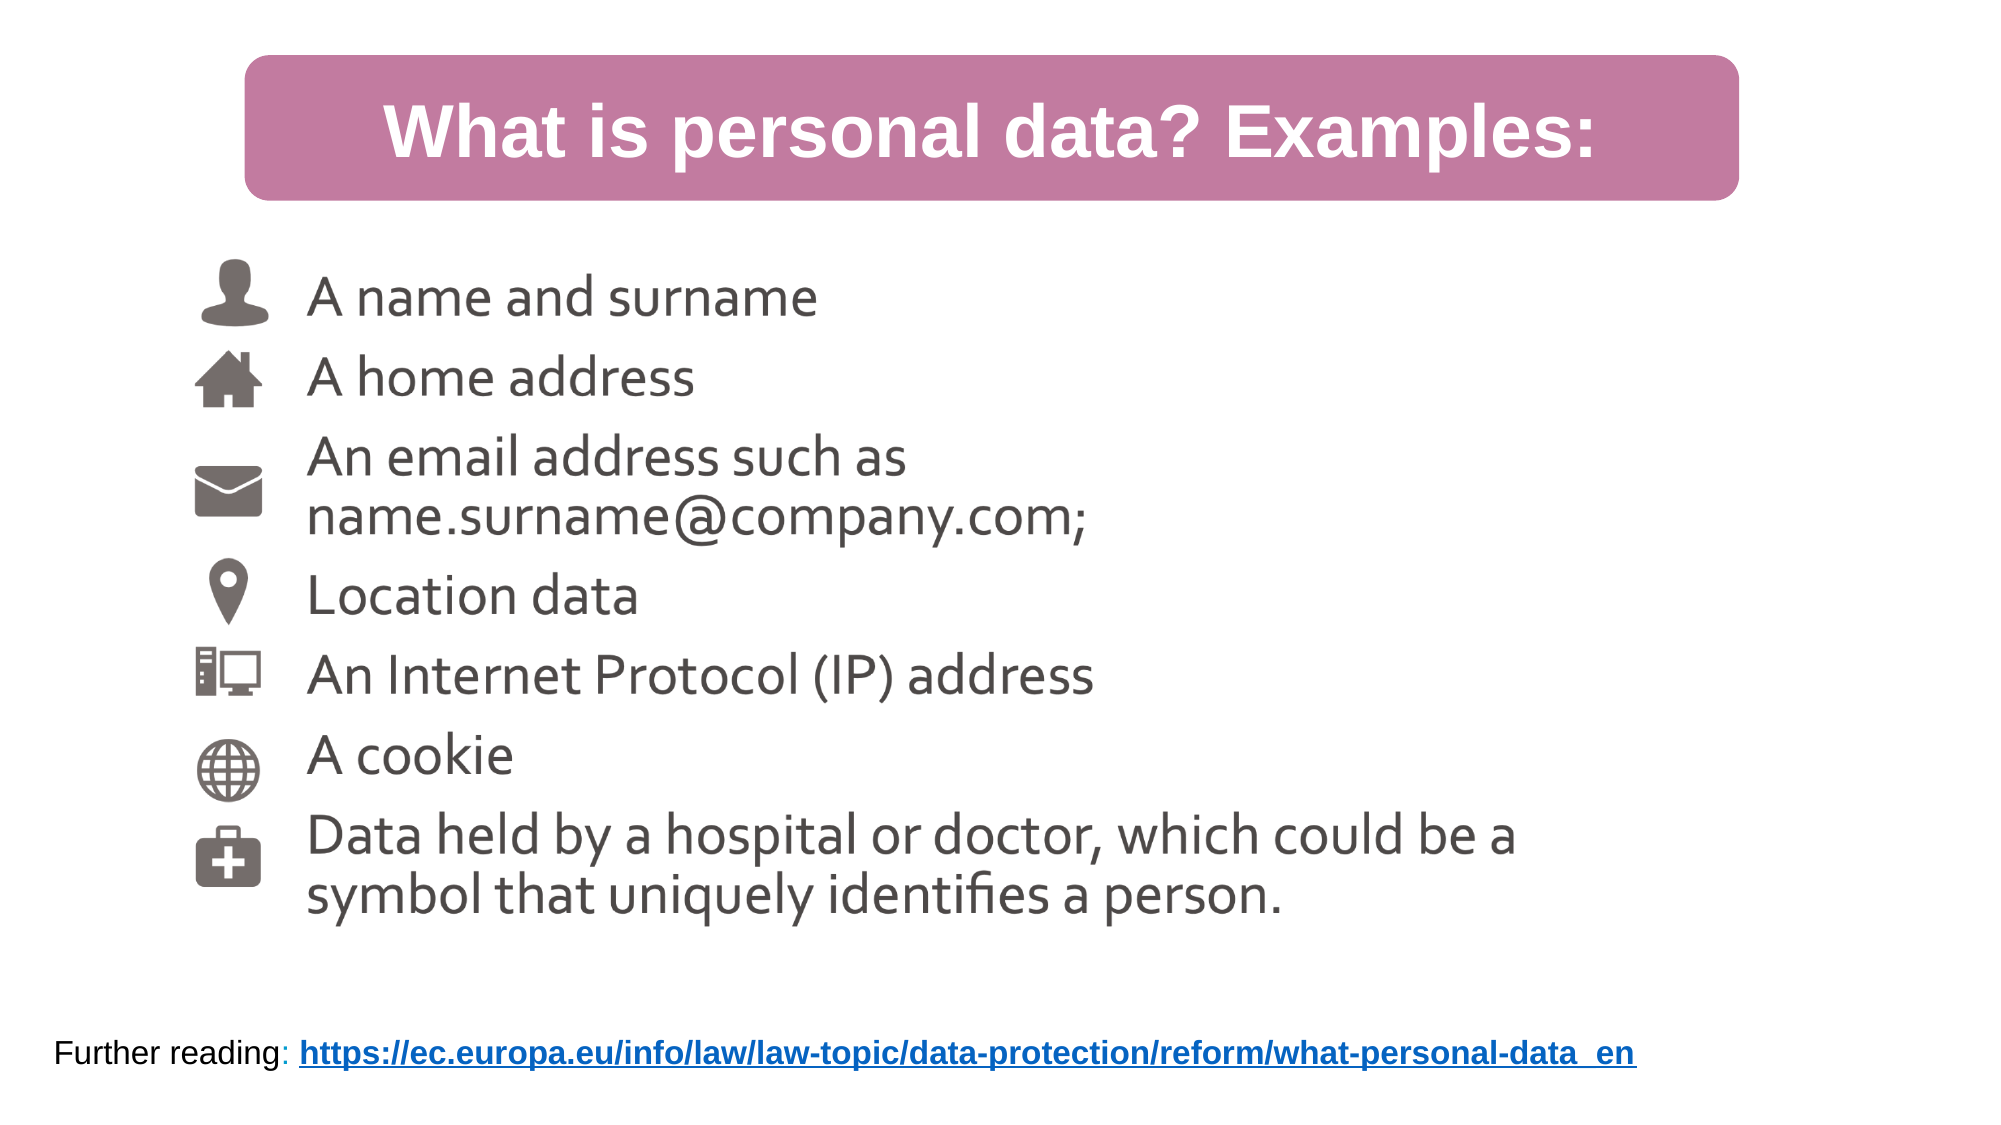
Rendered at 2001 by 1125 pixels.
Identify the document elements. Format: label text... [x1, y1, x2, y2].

text_box Further reading: https://ec.europa.eu/info/law/law-topic/data-protection/reform/what-personal-data_en [33, 1004, 1751, 1091]
picture [183, 249, 1559, 939]
text_box What is personal data? Examples: [245, 55, 1739, 200]
